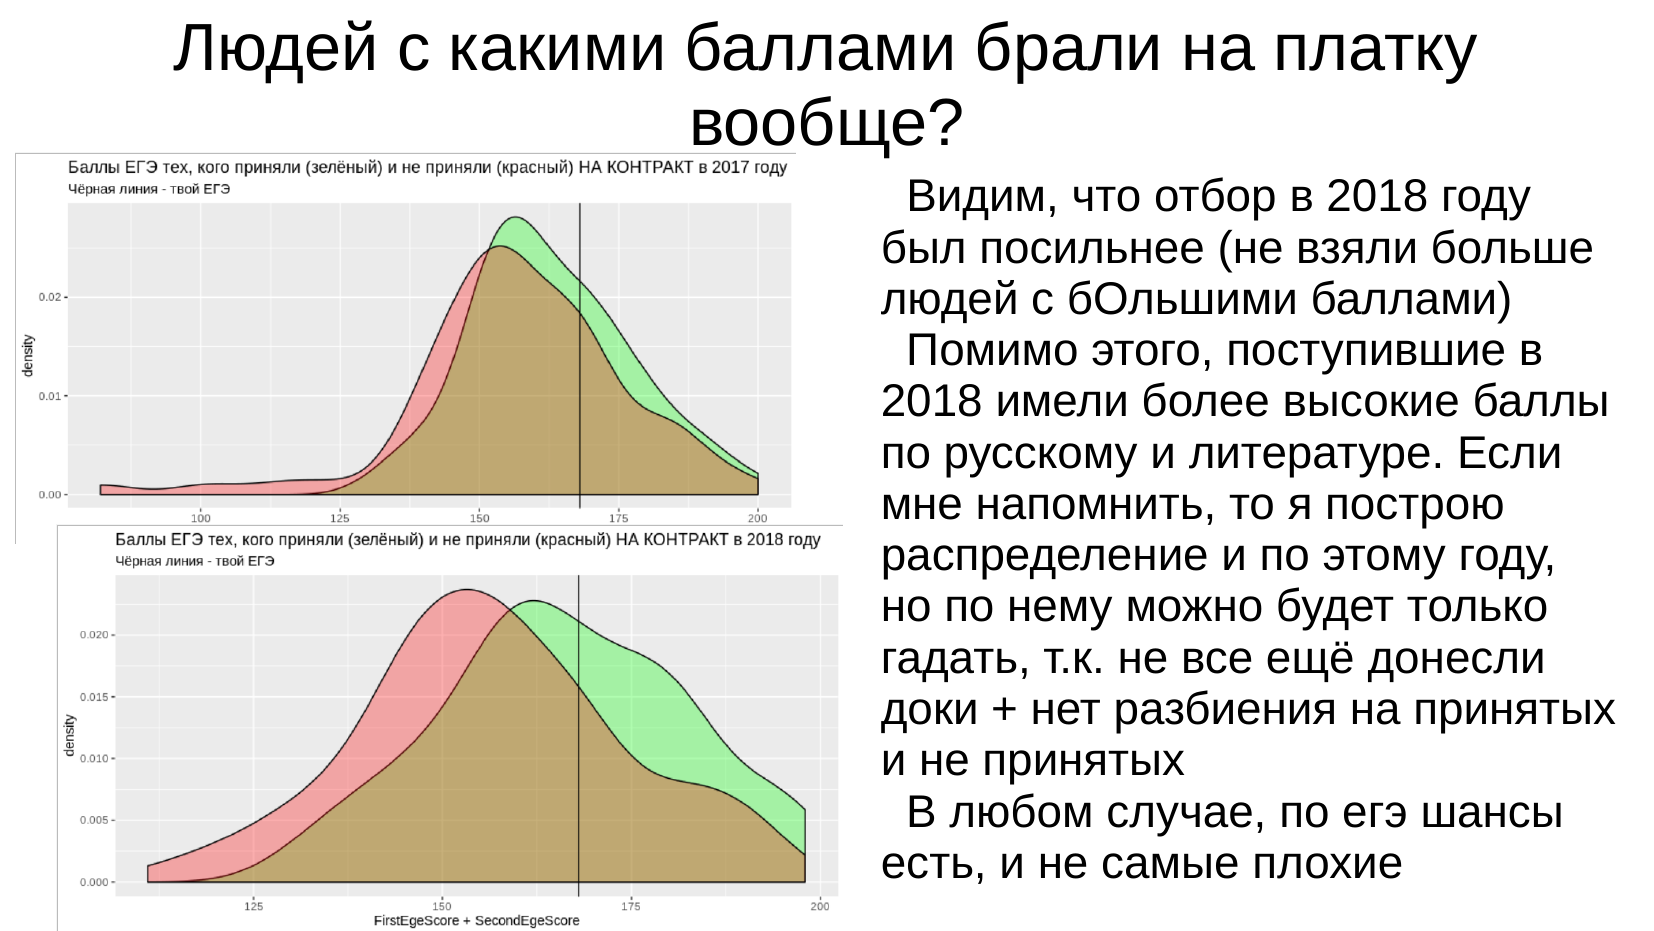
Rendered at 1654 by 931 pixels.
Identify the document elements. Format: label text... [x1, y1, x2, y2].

title Людей с какими баллами брали на платку вообще? [82, 7, 1571, 163]
picture [15, 152, 843, 931]
list Видим, что отбор в 2018 году был посильнее (не взяли больше людей с бОльшими баллами) Помимо этого, поступившие в 2018 имели более высокие баллы по русскому и литературе. Если мне напомнить, то я построю распределение и по этому году, но по нему можно будет только гадать, т.к. не все ещё донесли доки + нет разбиения на принятых и не принятых В любом случае, по егэ шансы есть, и не самые плохие [810, 170, 1621, 901]
